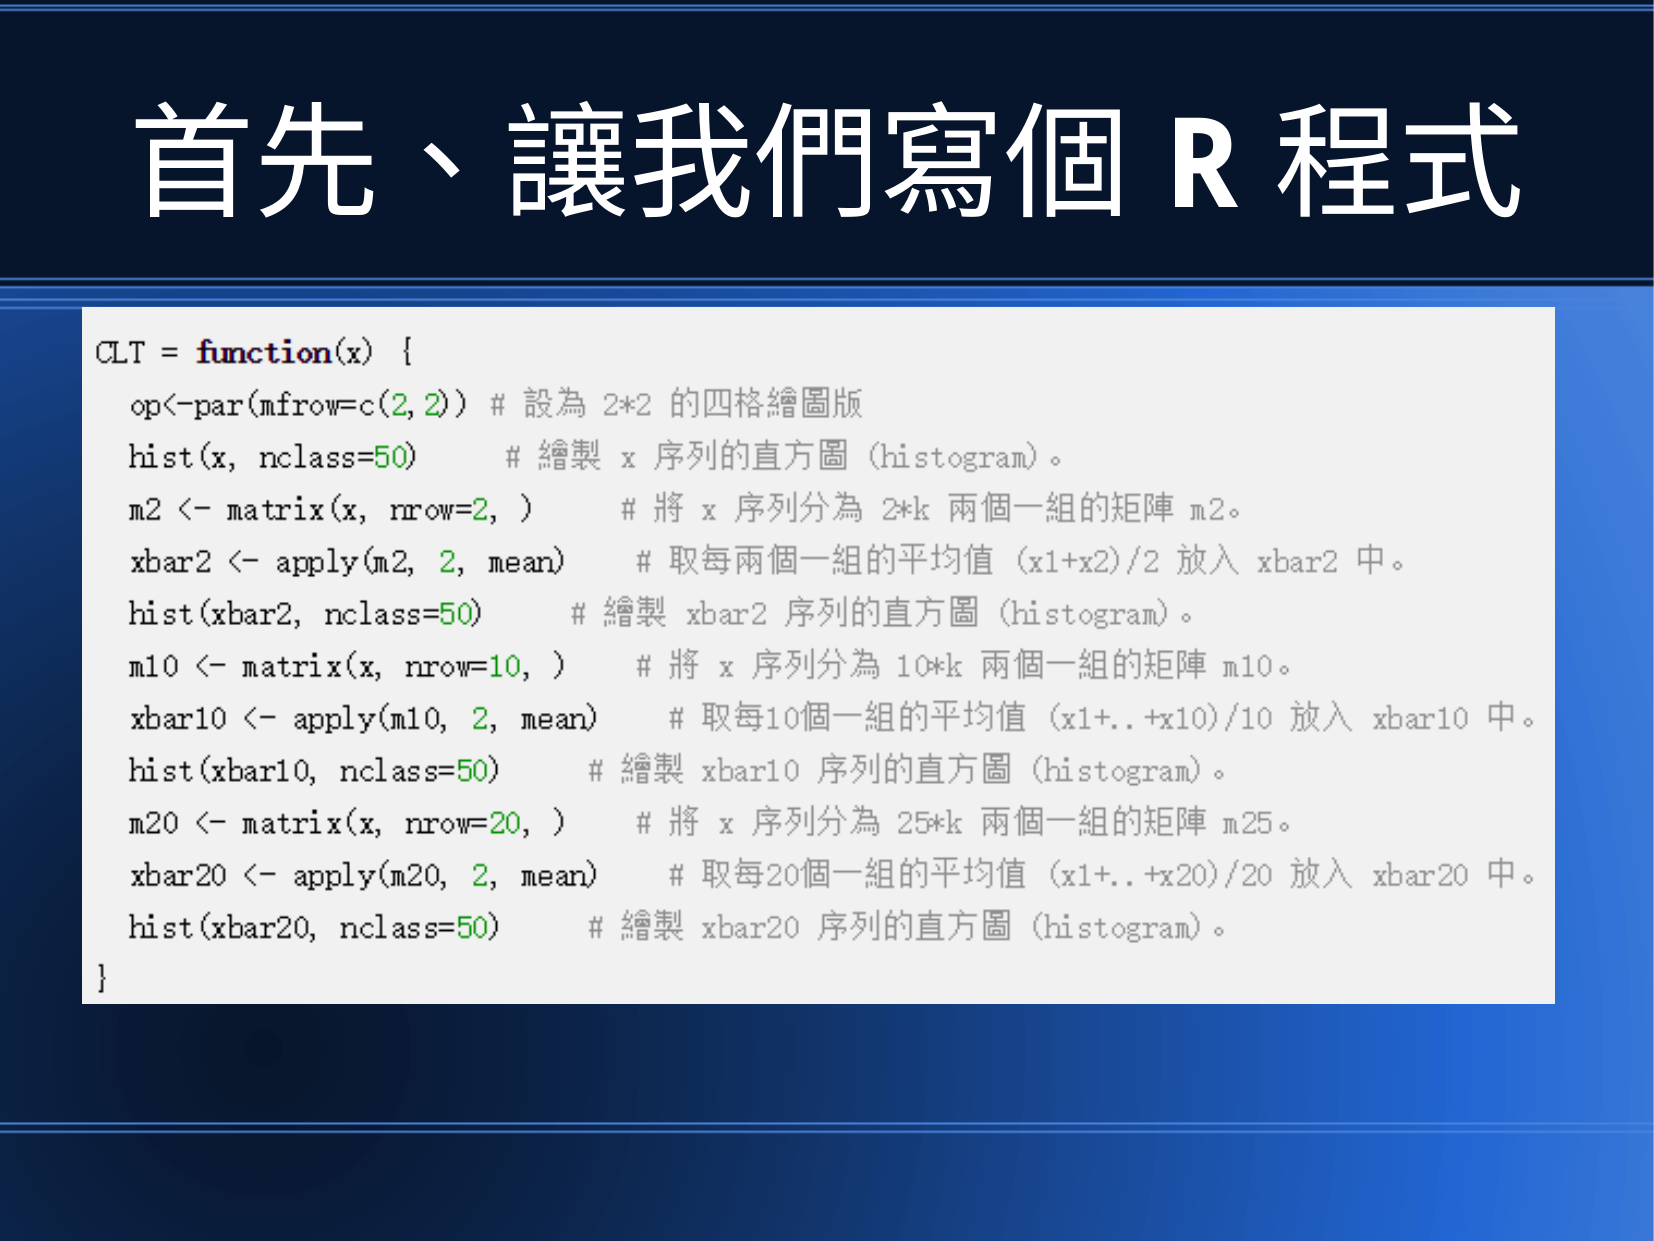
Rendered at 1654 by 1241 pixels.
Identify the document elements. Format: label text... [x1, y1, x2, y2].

title 首先、讓我們寫個R程式 [82, 49, 1571, 257]
picture [0, 0, 1654, 1241]
